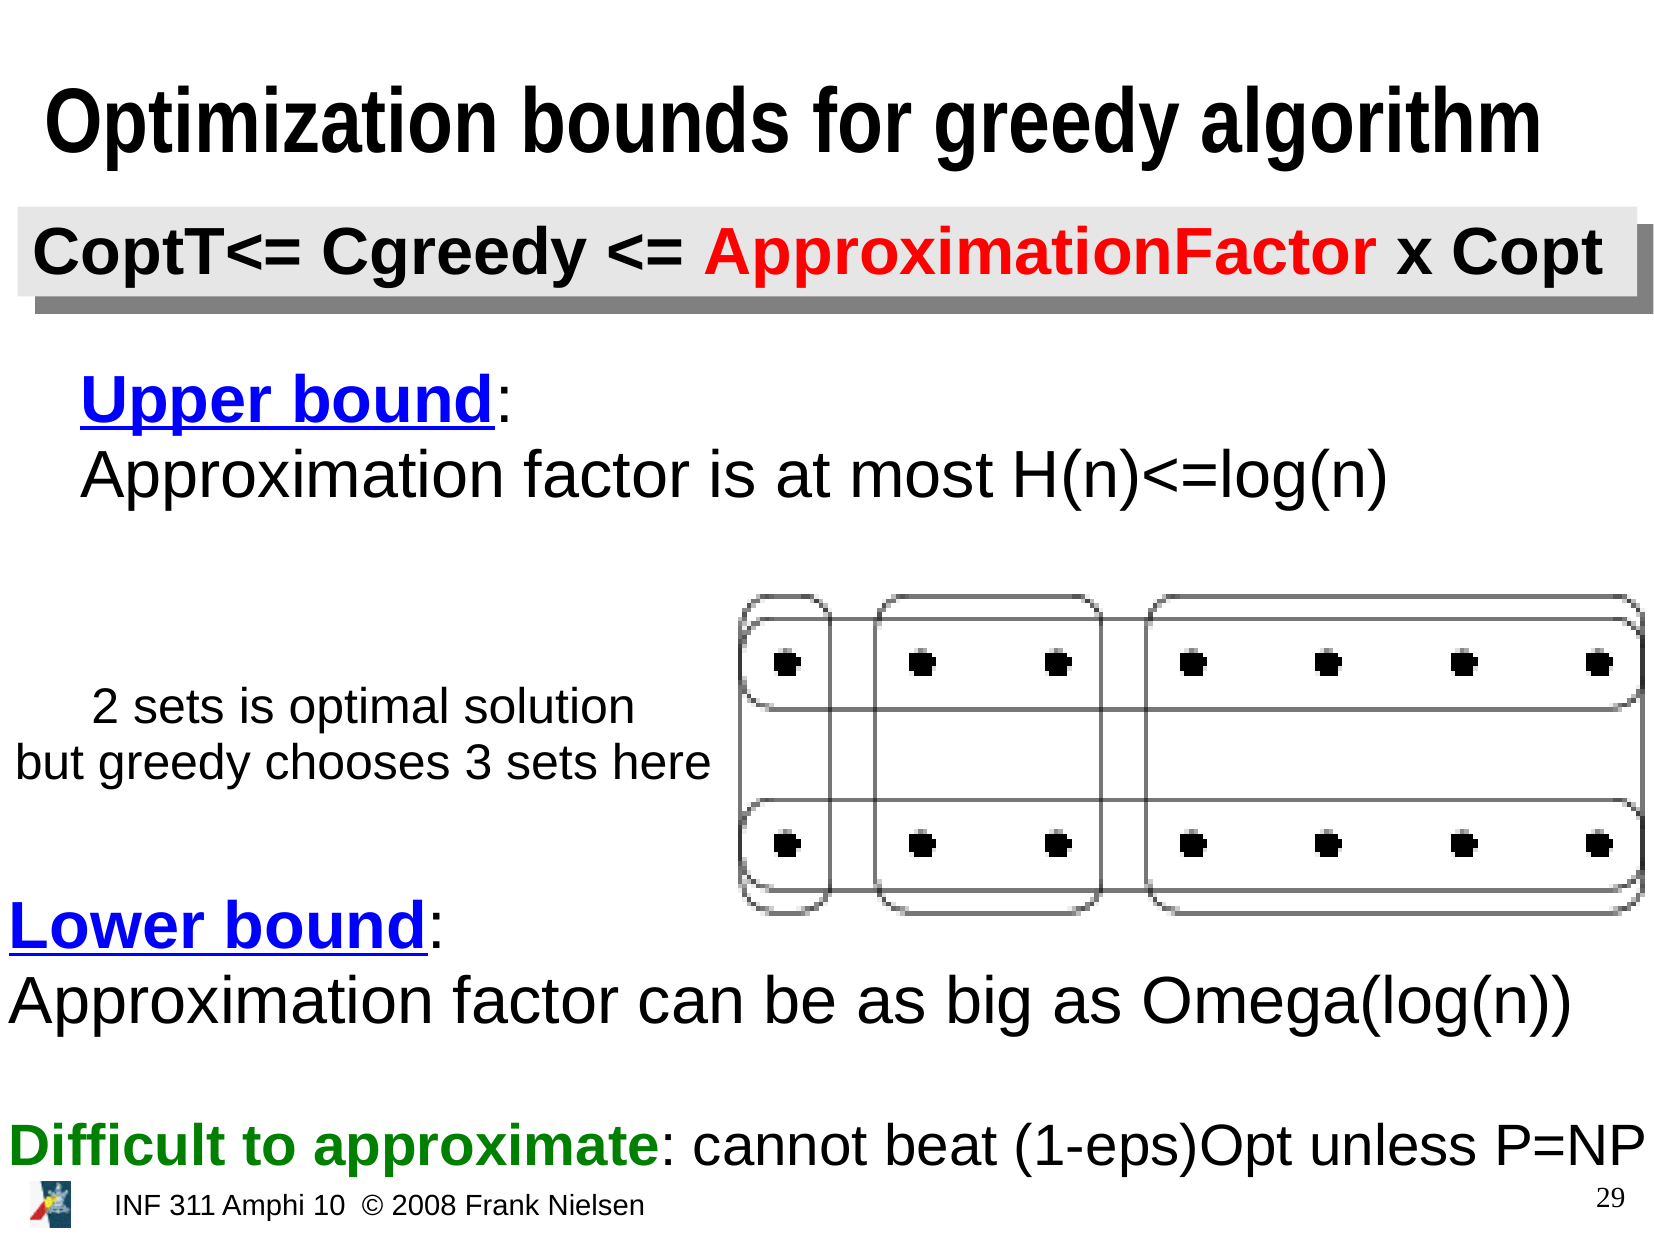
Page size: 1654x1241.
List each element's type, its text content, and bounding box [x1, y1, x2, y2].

picture [29, 1187, 71, 1228]
text_box [974, 797, 1270, 869]
text_box Optimization bounds for greedy algorithm [29, 59, 1561, 179]
text_box Upper bound: Approximation factor is at most H(n)<=log(n) [65, 354, 1407, 519]
text_box 2 sets is optimal solution but greedy chooses 3 sets here [0, 670, 728, 798]
text_box Lower bound: Approximation factor can be as big as Omega(log(n)) Difficult to approximate: cannot beat (1-eps)Opt unless P=NP [0, 880, 1654, 1187]
text_box CoptT<= Cgreedy <= ApproximationFactor x Copt [17, 206, 1635, 297]
picture [738, 590, 1650, 880]
